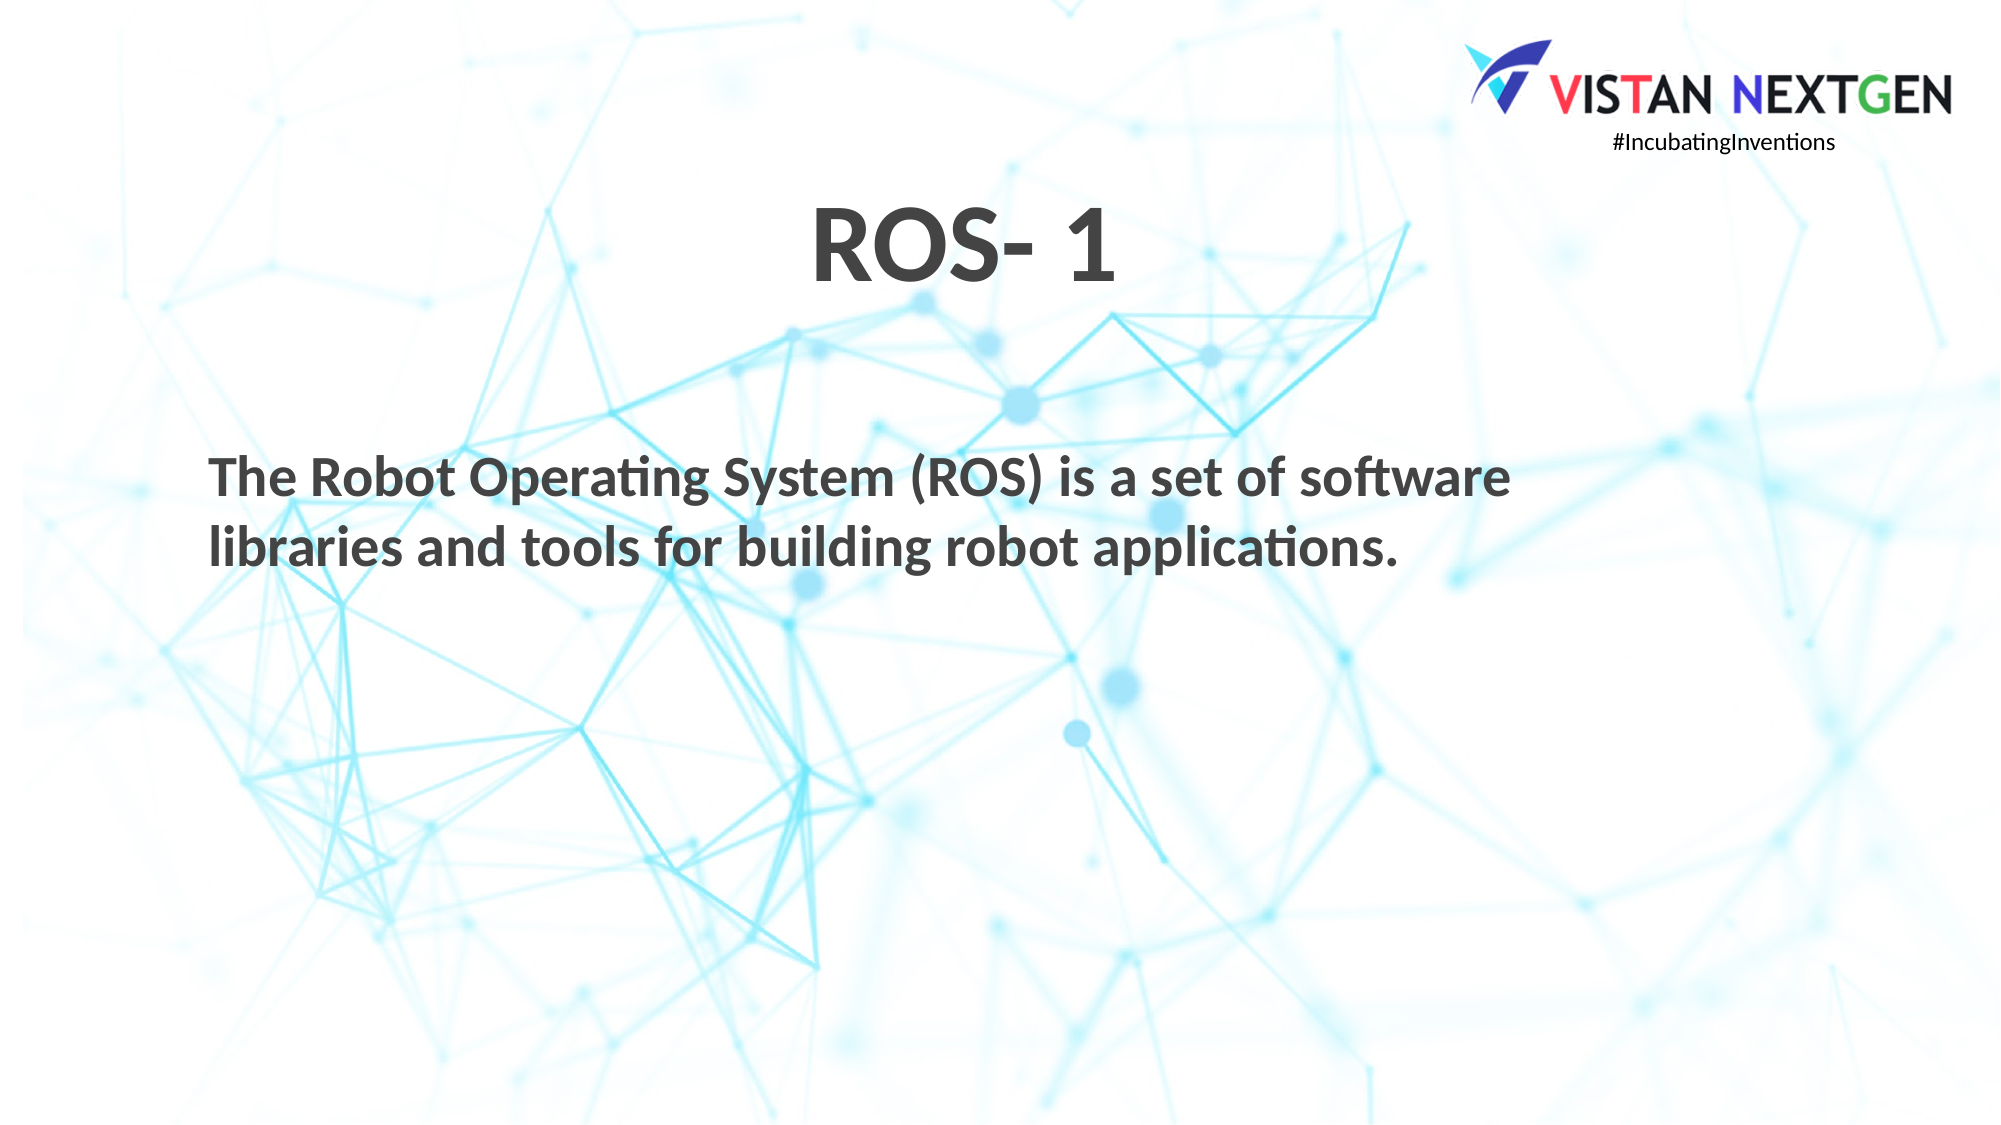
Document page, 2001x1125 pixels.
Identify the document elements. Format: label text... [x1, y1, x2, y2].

text_box ROS- 1 The Robot Operating System (ROS) is a set of software libraries and tools for building robot applications. [193, 161, 1736, 1021]
picture [23, 0, 2000, 1125]
text_box [1439, 36, 1975, 119]
text_box #IncubatingInventions [1610, 123, 1913, 156]
